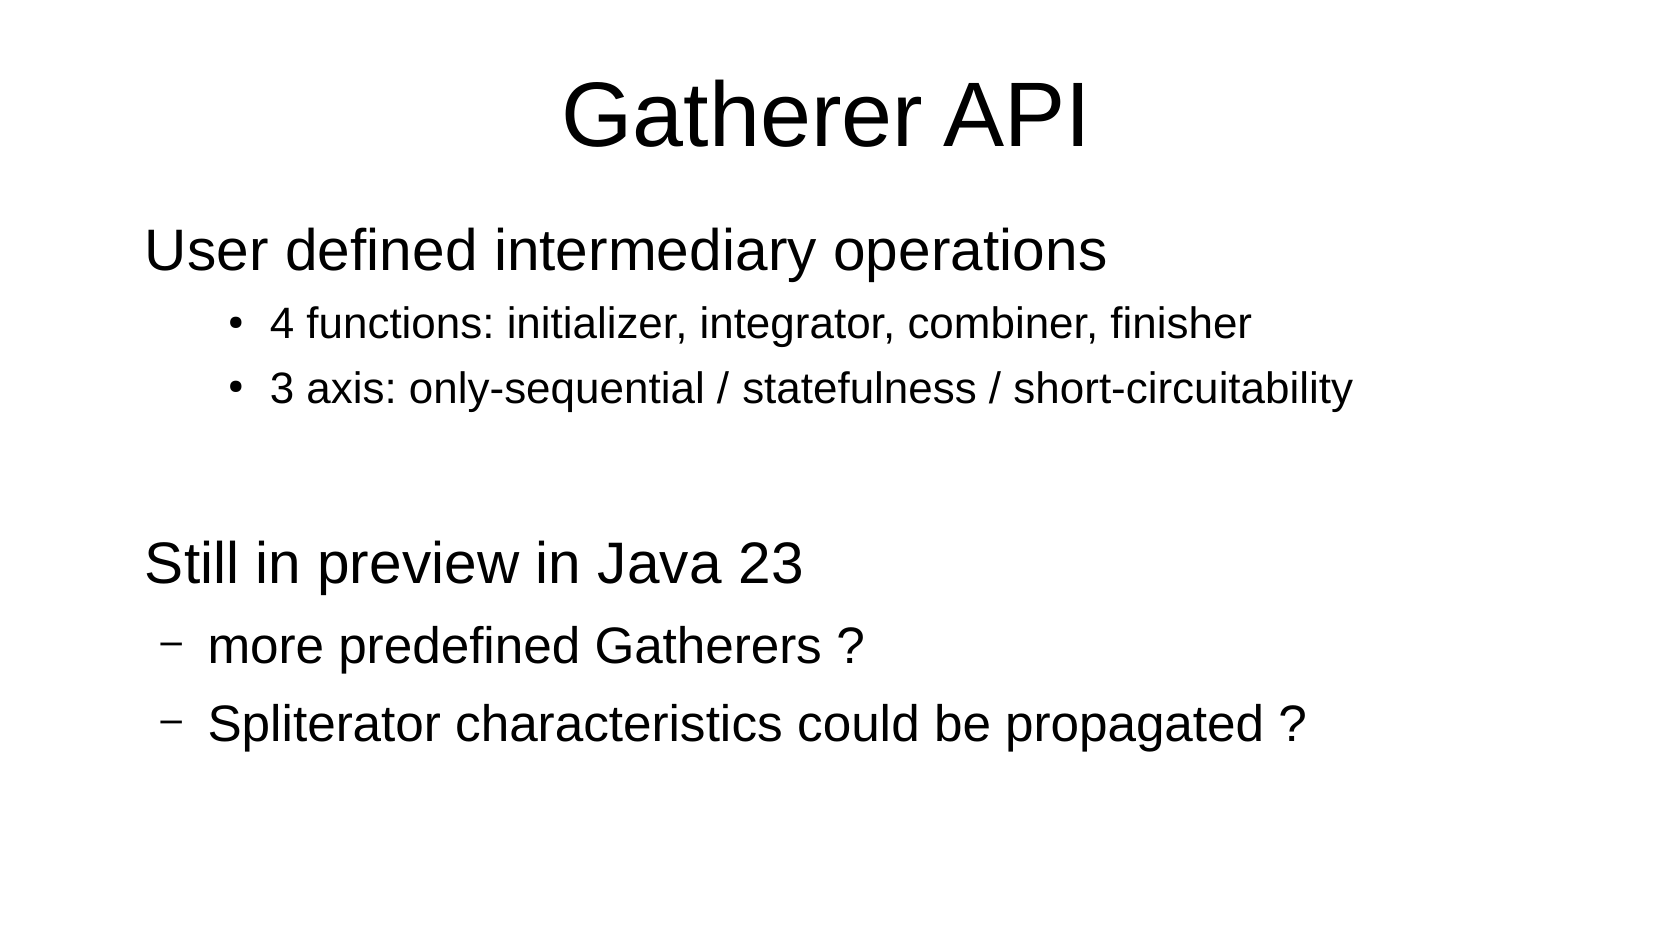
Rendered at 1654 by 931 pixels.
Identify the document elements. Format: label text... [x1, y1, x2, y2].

title Gatherer API [82, 37, 1571, 193]
list User defined intermediary operations 4 functions: initializer, integrator, combiner, finisher 3 axis: only-sequential / statefulness / short-circuitability Still in preview in Java 23 more predefined Gatherers ? Spliterator characteristics could be propagated ? [82, 217, 1571, 758]
